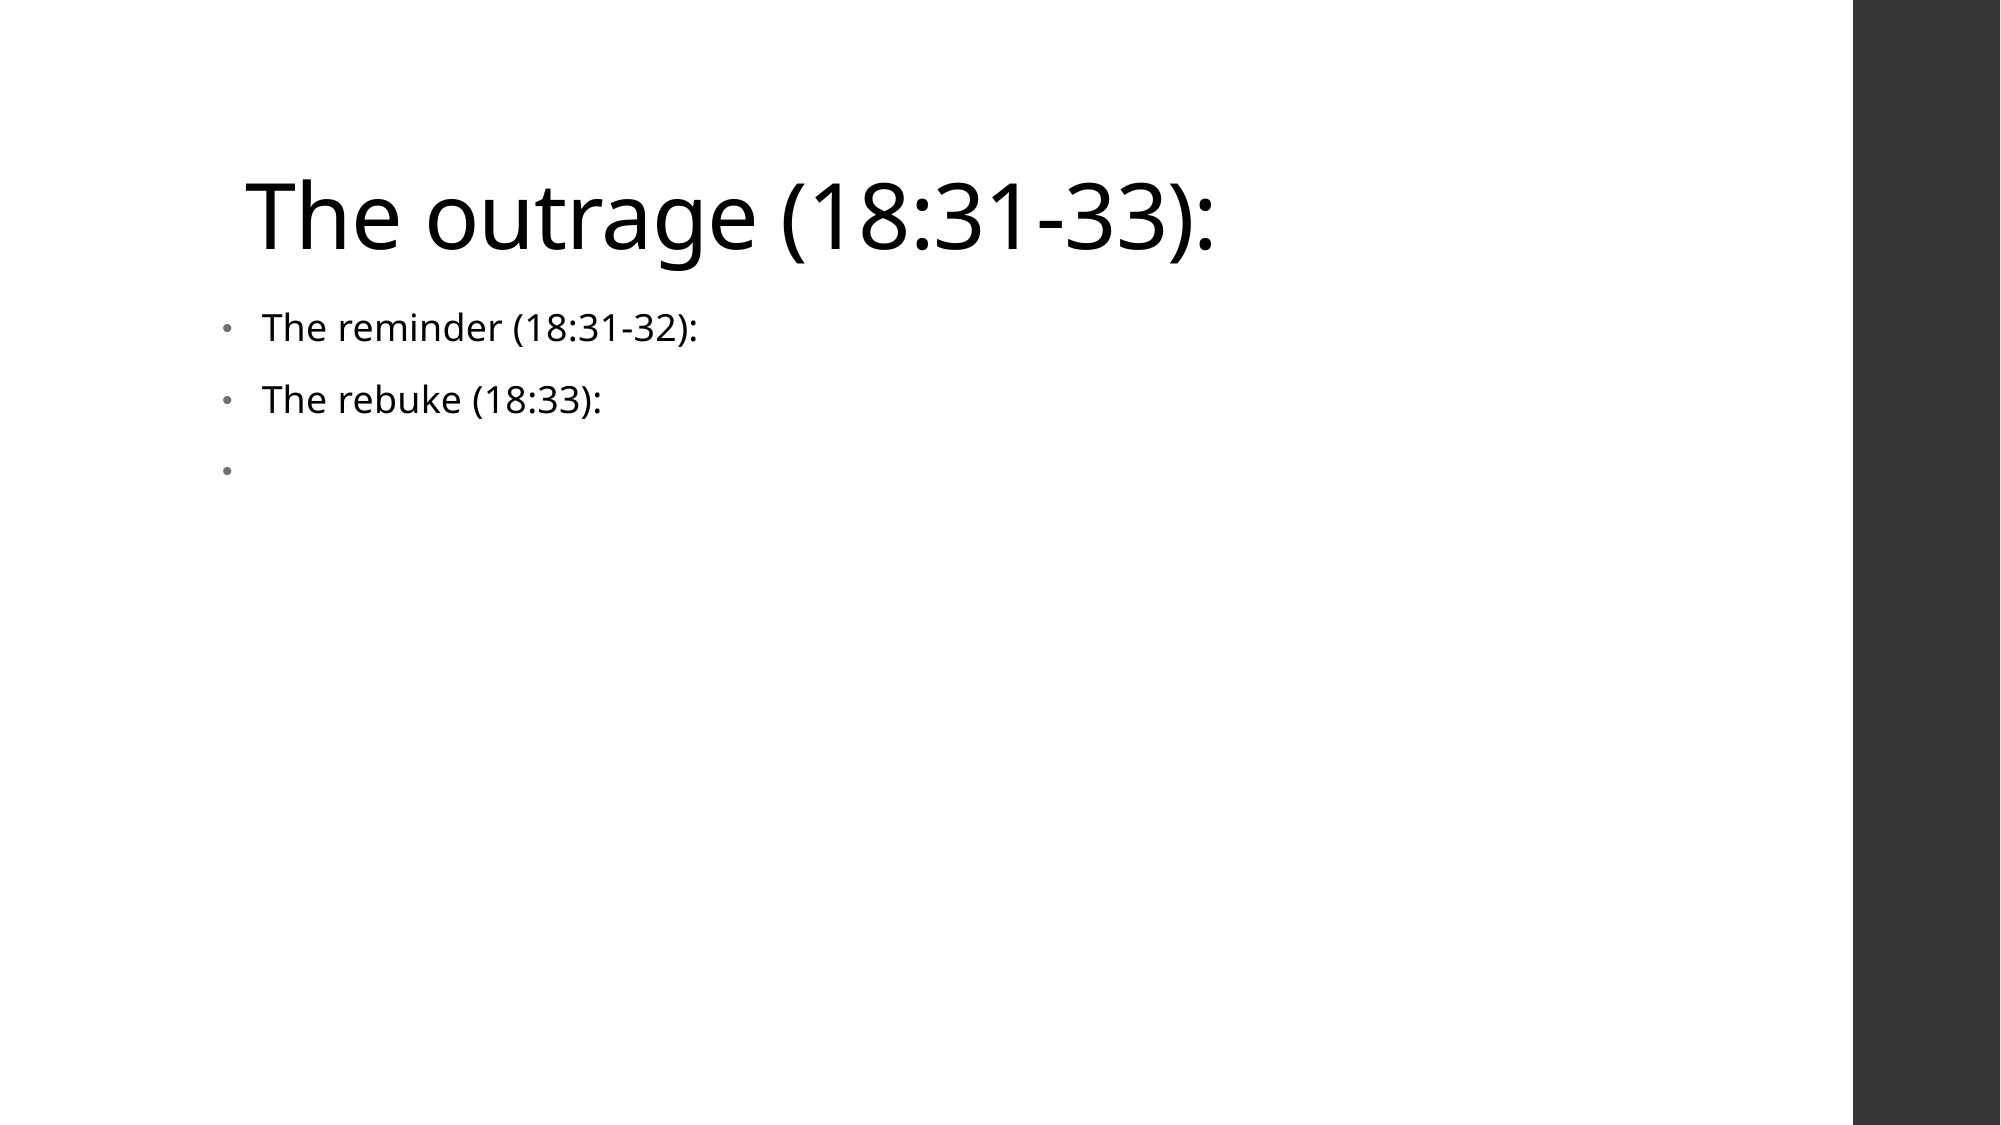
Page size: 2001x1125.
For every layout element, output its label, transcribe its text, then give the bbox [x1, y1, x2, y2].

title The outrage (18:31-33): [206, 60, 1797, 278]
list The reminder (18:31-32): The rebuke (18:33): [206, 299, 1617, 1014]
